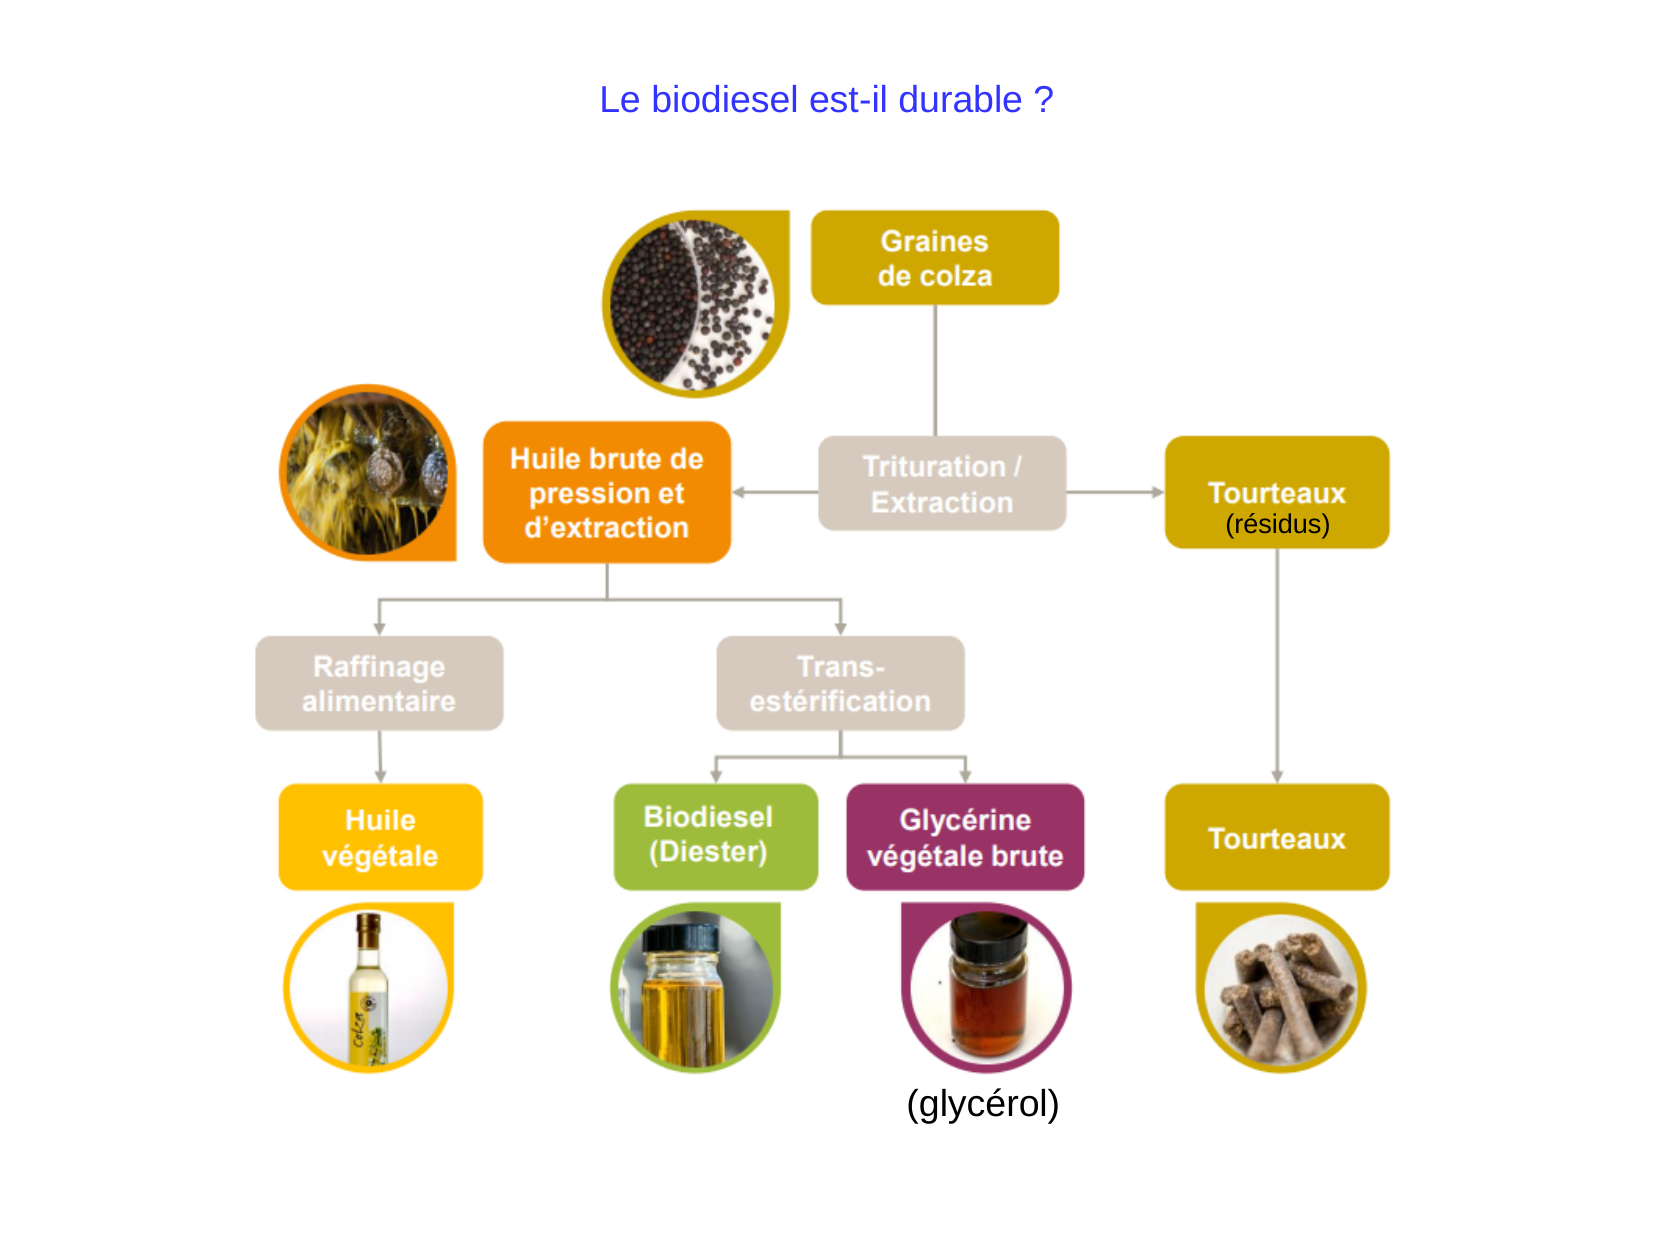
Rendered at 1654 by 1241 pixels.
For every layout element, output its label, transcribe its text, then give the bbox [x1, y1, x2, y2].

text_box (glycérol) [891, 1075, 1081, 1133]
picture [240, 189, 1427, 1082]
text_box Le biodiesel est-il durable ? [584, 71, 1081, 128]
text_box (résidus) [1210, 501, 1353, 547]
